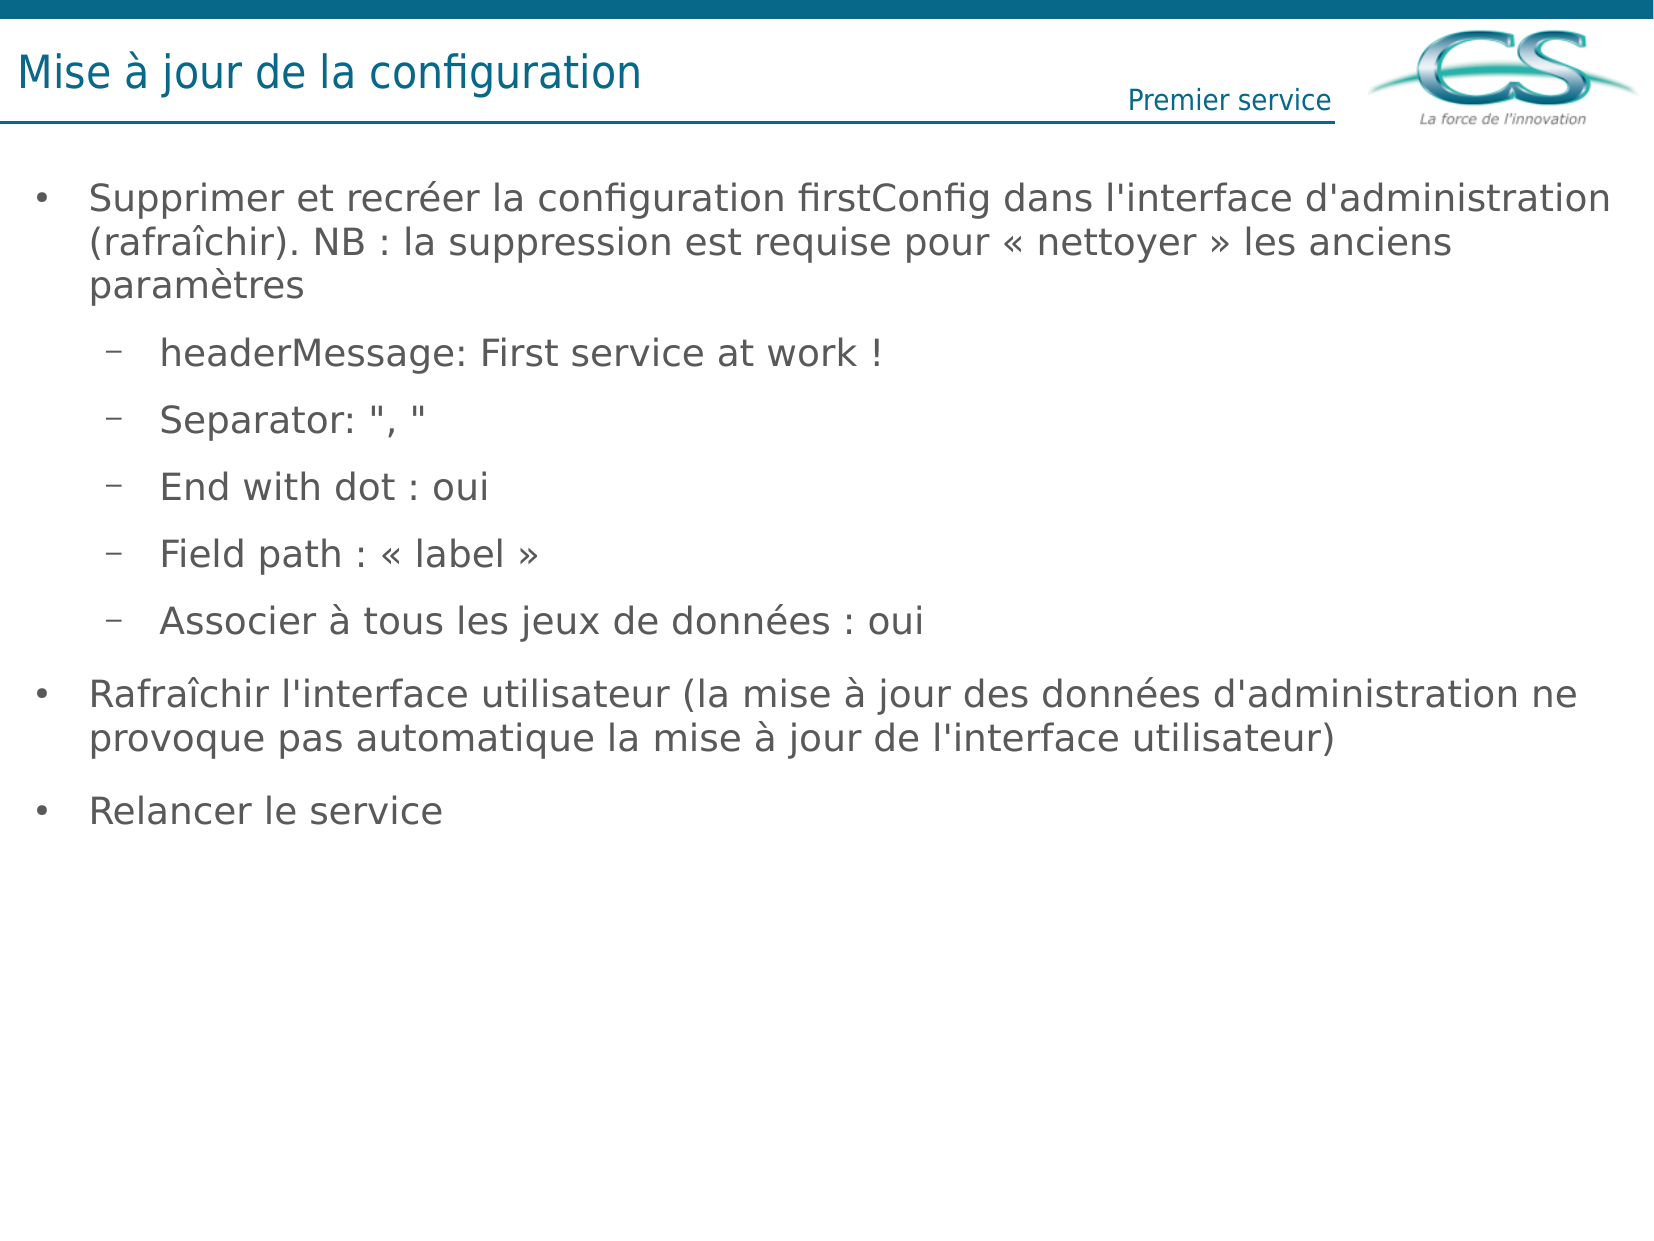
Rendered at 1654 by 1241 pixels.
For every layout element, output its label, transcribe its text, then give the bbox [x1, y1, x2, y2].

list Supprimer et recréer la configuration firstConfig dans l'interface d'administration (rafraîchir). NB : la suppression est requise pour « nettoyer » les anciens paramètres headerMessage: First service at work ! Separator: ", " End with dot : oui Field path : « label » Associer à tous les jeux de données : oui Rafraîchir l'interface utilisateur (la mise à jour des données d'administration ne provoque pas automatique la mise à jour de l'interface utilisateur) Relancer le service [17, 177, 1630, 1217]
text_box Premier service [1116, 71, 1359, 164]
picture [1368, 28, 1642, 128]
title Mise à jour de la configuration [17, 46, 1368, 106]
